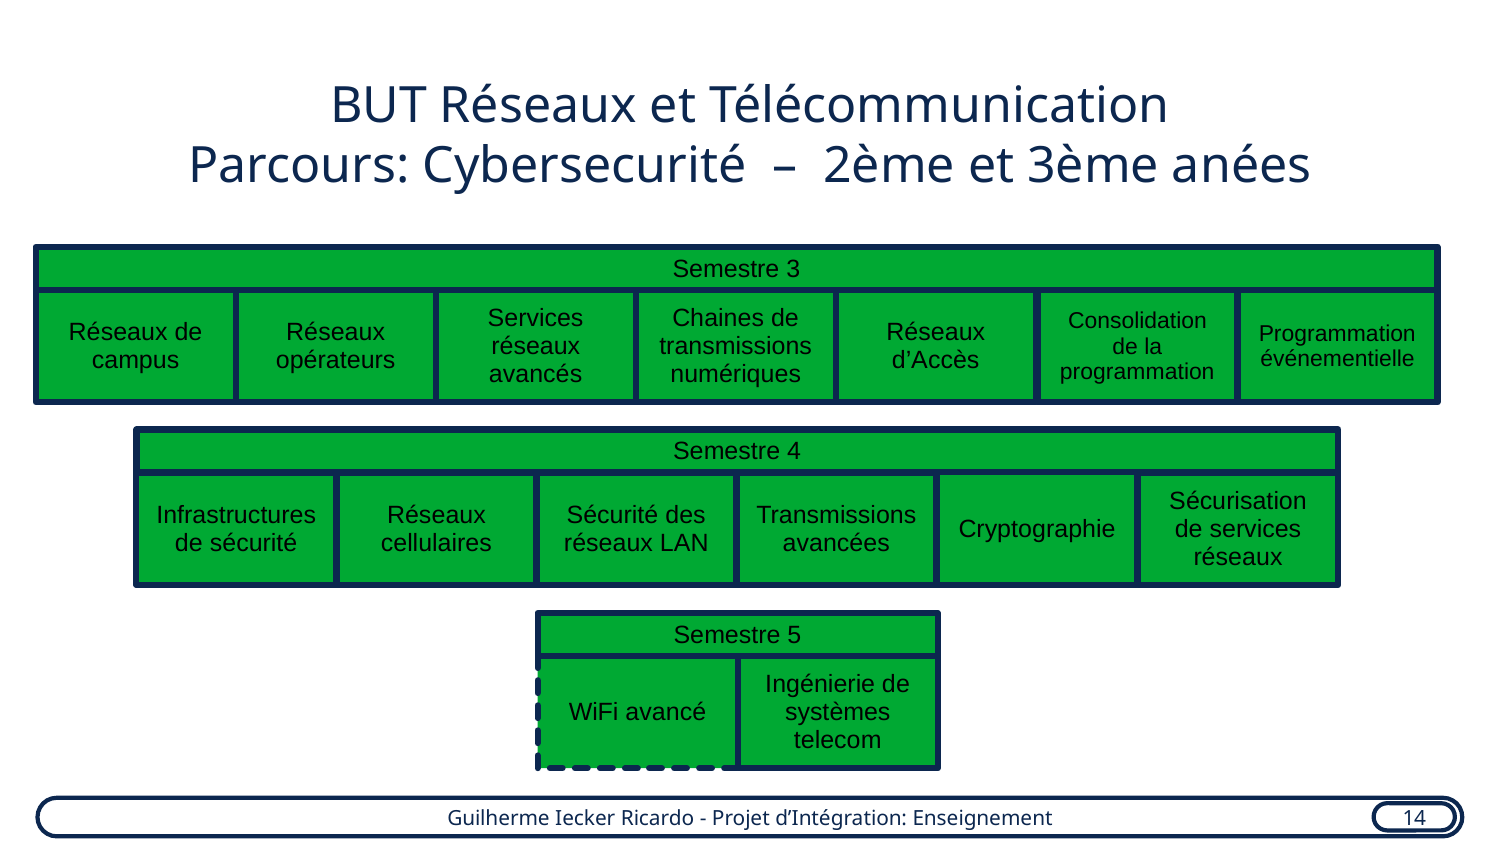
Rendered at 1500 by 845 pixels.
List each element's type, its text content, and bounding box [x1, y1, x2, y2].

text_box Réseaux de campus [35, 290, 235, 403]
text_box Transmissions avancées [736, 473, 937, 585]
text_box 14 [1373, 803, 1455, 831]
text_box Semestre 5 [537, 612, 938, 656]
title BUT Réseaux et Télécommunication Parcours: Cybersecurité – 2ème et 3ème anées [0, 57, 1500, 213]
text_box Réseaux opérateurs [235, 290, 435, 403]
text_box Guilherme Iecker Ricardo - Projet d’Intégration: Enseignement [37, 797, 1463, 837]
text_box WiFi avancé [537, 656, 737, 769]
text_box Cryptographie [937, 472, 1138, 585]
text_box Semestre 4 [136, 429, 1339, 473]
text_box Sécurisation de services réseaux [1138, 472, 1339, 586]
text_box Réseaux d’Accès [835, 289, 1036, 403]
text_box Sécurité des réseaux LAN [536, 473, 736, 585]
text_box Consolidation de la programmation [1037, 289, 1237, 403]
text_box Ingénierie de systèmes telecom [737, 656, 938, 769]
text_box Infrastructuresde sécurité [136, 473, 336, 585]
text_box Chaines de transmissions numériques [635, 290, 835, 403]
text_box Services réseaux avancés [435, 290, 635, 403]
text_box Réseaux cellulaires [336, 473, 536, 585]
text_box Semestre 3 [35, 246, 1438, 290]
text_box Programmation événementielle [1237, 289, 1438, 403]
